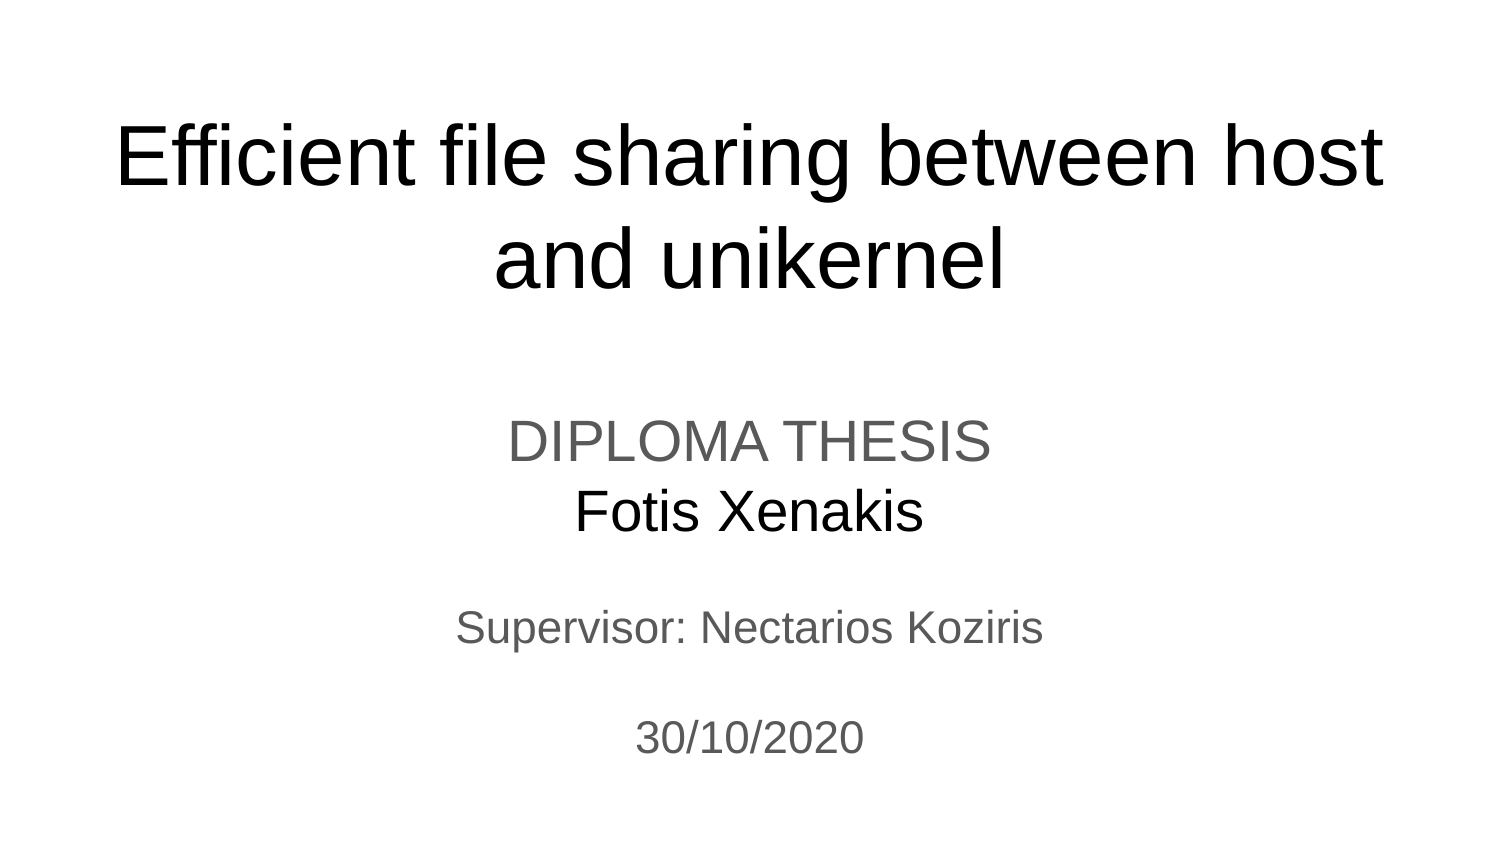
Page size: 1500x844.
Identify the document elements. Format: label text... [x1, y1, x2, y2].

title Efficient file sharing between host and unikernel [51, 103, 1449, 321]
subtitle DIPLOMA THESIS Fotis Xenakis Supervisor: Nectarios Koziris 30/10/2020 [51, 387, 1449, 769]
